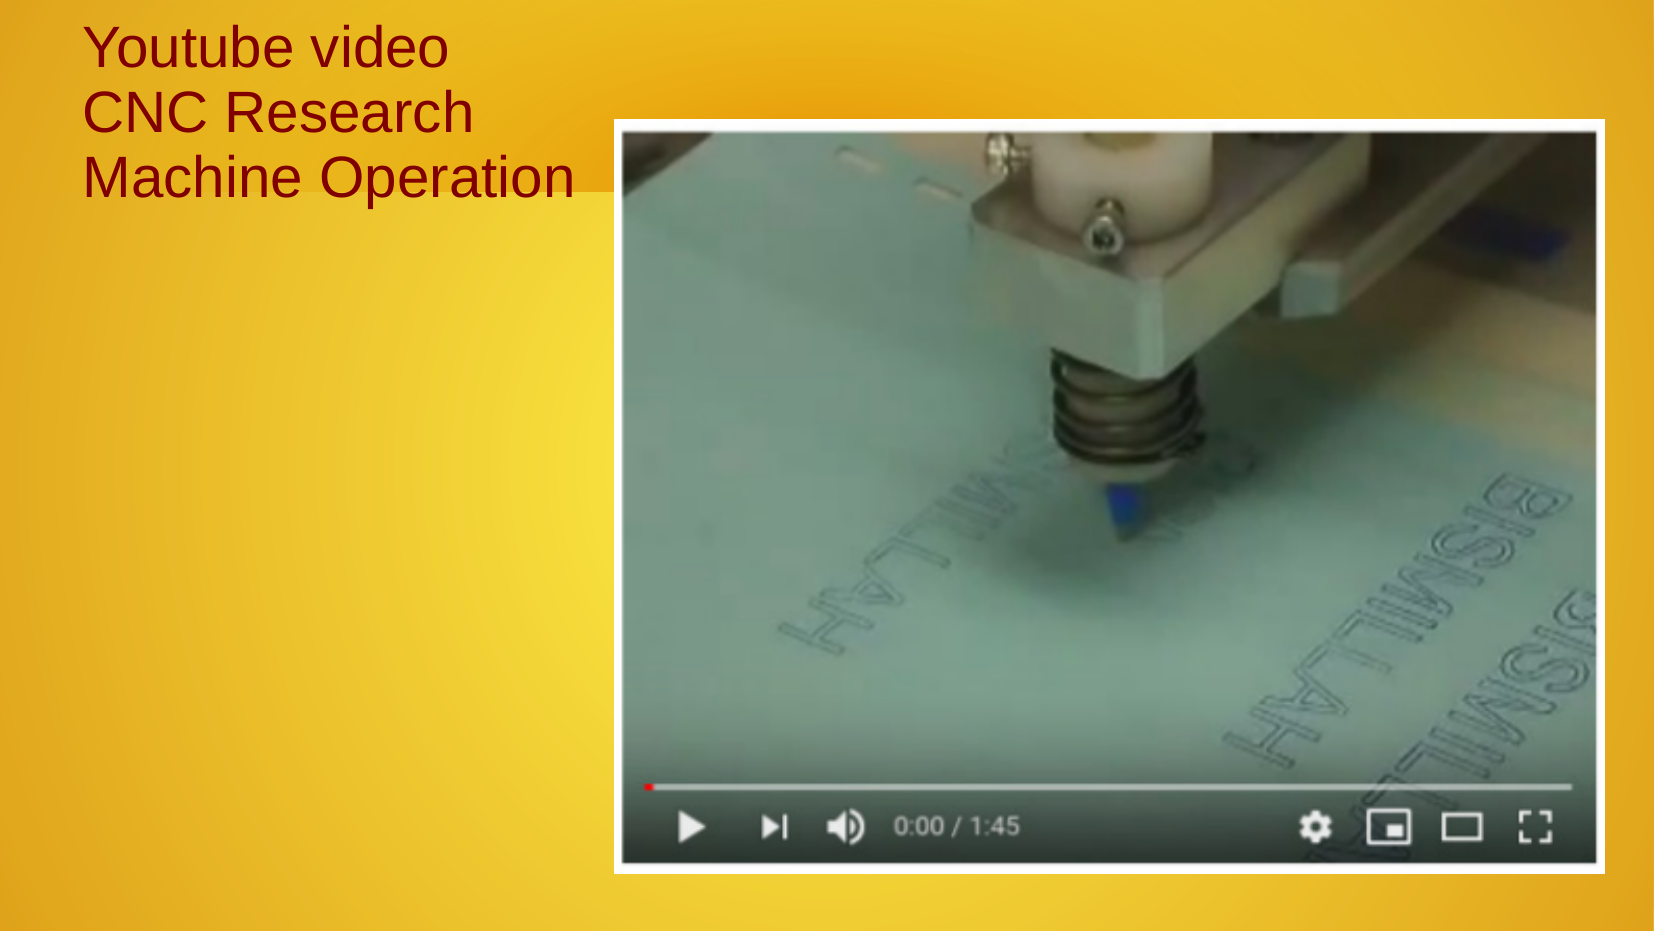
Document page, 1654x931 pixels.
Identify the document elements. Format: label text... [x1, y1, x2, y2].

title Youtube video CNC Research Machine Operation [82, 14, 1571, 210]
picture [614, 119, 1605, 875]
